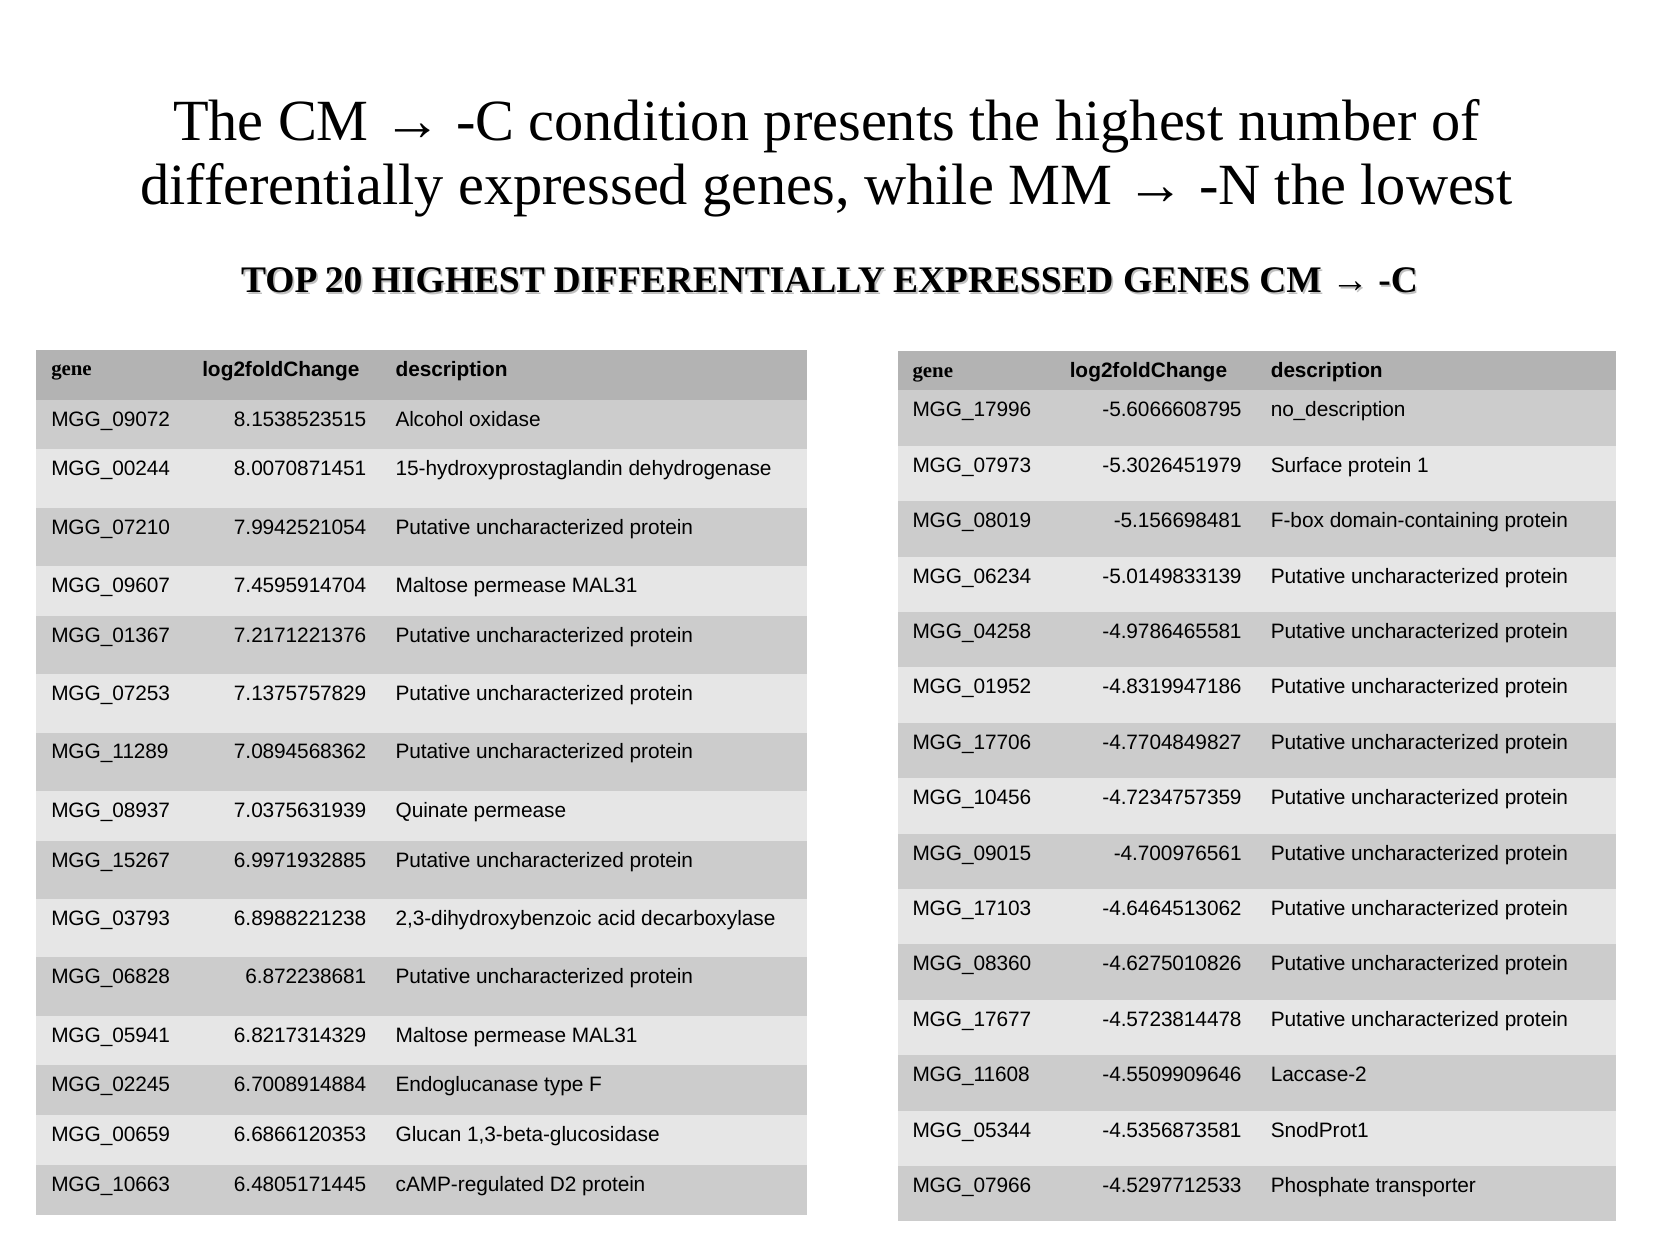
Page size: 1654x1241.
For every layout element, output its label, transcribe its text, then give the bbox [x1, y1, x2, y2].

table_cell MGG_06234 [898, 557, 1055, 612]
table_cell MGG_03793 [36, 899, 188, 957]
table_cell MGG_15267 [36, 841, 188, 899]
table_cell cAMP-regulated D2 protein [381, 1165, 807, 1215]
table_cell Maltose permease MAL31 [381, 566, 807, 616]
table_cell -4.6275010826 [1055, 944, 1256, 1000]
table_cell Putative uncharacterized protein [381, 841, 807, 899]
table_header log2foldChange [1055, 351, 1256, 390]
table_cell 7.0894568362 [188, 733, 381, 791]
table_cell -4.9786465581 [1055, 612, 1256, 667]
table_cell Endoglucanase type F [381, 1065, 807, 1115]
table_cell -4.6464513062 [1055, 889, 1256, 944]
table_cell MGG_06828 [36, 957, 188, 1016]
table_cell -5.3026451979 [1055, 446, 1256, 501]
table_cell MGG_11289 [36, 733, 188, 791]
table_cell 6.6866120353 [188, 1115, 381, 1165]
table_cell MGG_07973 [898, 446, 1055, 501]
table_cell -4.5509909646 [1055, 1055, 1256, 1111]
table_cell -4.7704849827 [1055, 723, 1256, 778]
table_cell MGG_02245 [36, 1065, 188, 1115]
table_cell Putative uncharacterized protein [381, 508, 807, 566]
table_cell 6.872238681 [188, 957, 381, 1016]
table_cell 6.8988221238 [188, 899, 381, 957]
table_cell Putative uncharacterized protein [381, 733, 807, 791]
table_cell MGG_17706 [898, 723, 1055, 778]
table_cell MGG_08937 [36, 791, 188, 841]
table_cell 8.0070871451 [188, 449, 381, 508]
table_cell MGG_04258 [898, 612, 1055, 667]
table_header gene [898, 351, 1055, 390]
table_cell -4.7234757359 [1055, 778, 1256, 834]
table_cell MGG_11608 [898, 1055, 1055, 1111]
table_cell MGG_07966 [898, 1166, 1055, 1221]
table_cell Putative uncharacterized protein [381, 674, 807, 733]
table_cell MGG_01952 [898, 667, 1055, 723]
table_cell Putative uncharacterized protein [1256, 667, 1616, 723]
table_cell MGG_00244 [36, 449, 188, 508]
table_cell no_description [1256, 390, 1616, 446]
table_cell Alcohol oxidase [381, 400, 807, 449]
table_cell -5.6066608795 [1055, 390, 1256, 446]
table_header log2foldChange [188, 350, 381, 400]
table_cell MGG_17677 [898, 1000, 1055, 1055]
table_cell -5.156698481 [1055, 501, 1256, 557]
table_cell Putative uncharacterized protein [381, 957, 807, 1016]
table_cell MGG_07253 [36, 674, 188, 733]
table_cell MGG_09015 [898, 834, 1055, 889]
table_cell MGG_08019 [898, 501, 1055, 557]
table_cell MGG_17996 [898, 390, 1055, 446]
table_cell 6.8217314329 [188, 1016, 381, 1065]
table_cell MGG_05941 [36, 1016, 188, 1065]
text_box TOP 20 HIGHEST DIFFERENTIALLY EXPRESSED GENES CM → -C [226, 252, 1457, 309]
table_cell -5.0149833139 [1055, 557, 1256, 612]
table_cell Putative uncharacterized protein [1256, 778, 1616, 834]
table_cell Putative uncharacterized protein [1256, 944, 1616, 1000]
table_cell 7.0375631939 [188, 791, 381, 841]
table_cell Putative uncharacterized protein [1256, 889, 1616, 944]
table_cell MGG_17103 [898, 889, 1055, 944]
table_cell Putative uncharacterized protein [1256, 1000, 1616, 1055]
table_cell -4.5356873581 [1055, 1111, 1256, 1166]
table_header description [1256, 351, 1616, 390]
table_cell -4.5723814478 [1055, 1000, 1256, 1055]
table_cell Putative uncharacterized protein [381, 616, 807, 674]
table_cell MGG_08360 [898, 944, 1055, 1000]
table_cell MGG_01367 [36, 616, 188, 674]
table_cell Putative uncharacterized protein [1256, 834, 1616, 889]
table_cell 2,3-dihydroxybenzoic acid decarboxylase [381, 899, 807, 957]
table_cell MGG_10456 [898, 778, 1055, 834]
table_cell 7.9942521054 [188, 508, 381, 566]
table_cell MGG_07210 [36, 508, 188, 566]
table_cell Quinate permease [381, 791, 807, 841]
table_cell Putative uncharacterized protein [1256, 612, 1616, 667]
table_cell Glucan 1,3-beta-glucosidase [381, 1115, 807, 1165]
table_cell 7.2171221376 [188, 616, 381, 674]
table_cell -4.8319947186 [1055, 667, 1256, 723]
table_cell MGG_05344 [898, 1111, 1055, 1166]
table_cell Phosphate transporter [1256, 1166, 1616, 1221]
table_cell MGG_09607 [36, 566, 188, 616]
table_cell MGG_00659 [36, 1115, 188, 1165]
table_cell SnodProt1 [1256, 1111, 1616, 1166]
table_cell 7.1375757829 [188, 674, 381, 733]
table_cell F-box domain-containing protein [1256, 501, 1616, 557]
title The CM → -C condition presents the highest number of differentially expressed genes, while MM → -N the lowest [82, 49, 1571, 257]
table_header gene [36, 350, 188, 400]
table_cell Maltose permease MAL31 [381, 1016, 807, 1065]
table_cell -4.5297712533 [1055, 1166, 1256, 1221]
table_cell -4.700976561 [1055, 834, 1256, 889]
table_cell MGG_09072 [36, 400, 188, 449]
table_cell 7.4595914704 [188, 566, 381, 616]
table_cell Surface protein 1 [1256, 446, 1616, 501]
table_cell Putative uncharacterized protein [1256, 723, 1616, 778]
table_cell 8.1538523515 [188, 400, 381, 449]
table_cell 6.4805171445 [188, 1165, 381, 1215]
table_cell 15-hydroxyprostaglandin dehydrogenase [381, 449, 807, 508]
table_cell 6.9971932885 [188, 841, 381, 899]
table_cell Putative uncharacterized protein [1256, 557, 1616, 612]
table_cell MGG_10663 [36, 1165, 188, 1215]
table_cell Laccase-2 [1256, 1055, 1616, 1111]
table_cell 6.7008914884 [188, 1065, 381, 1115]
table_header description [381, 350, 807, 400]
